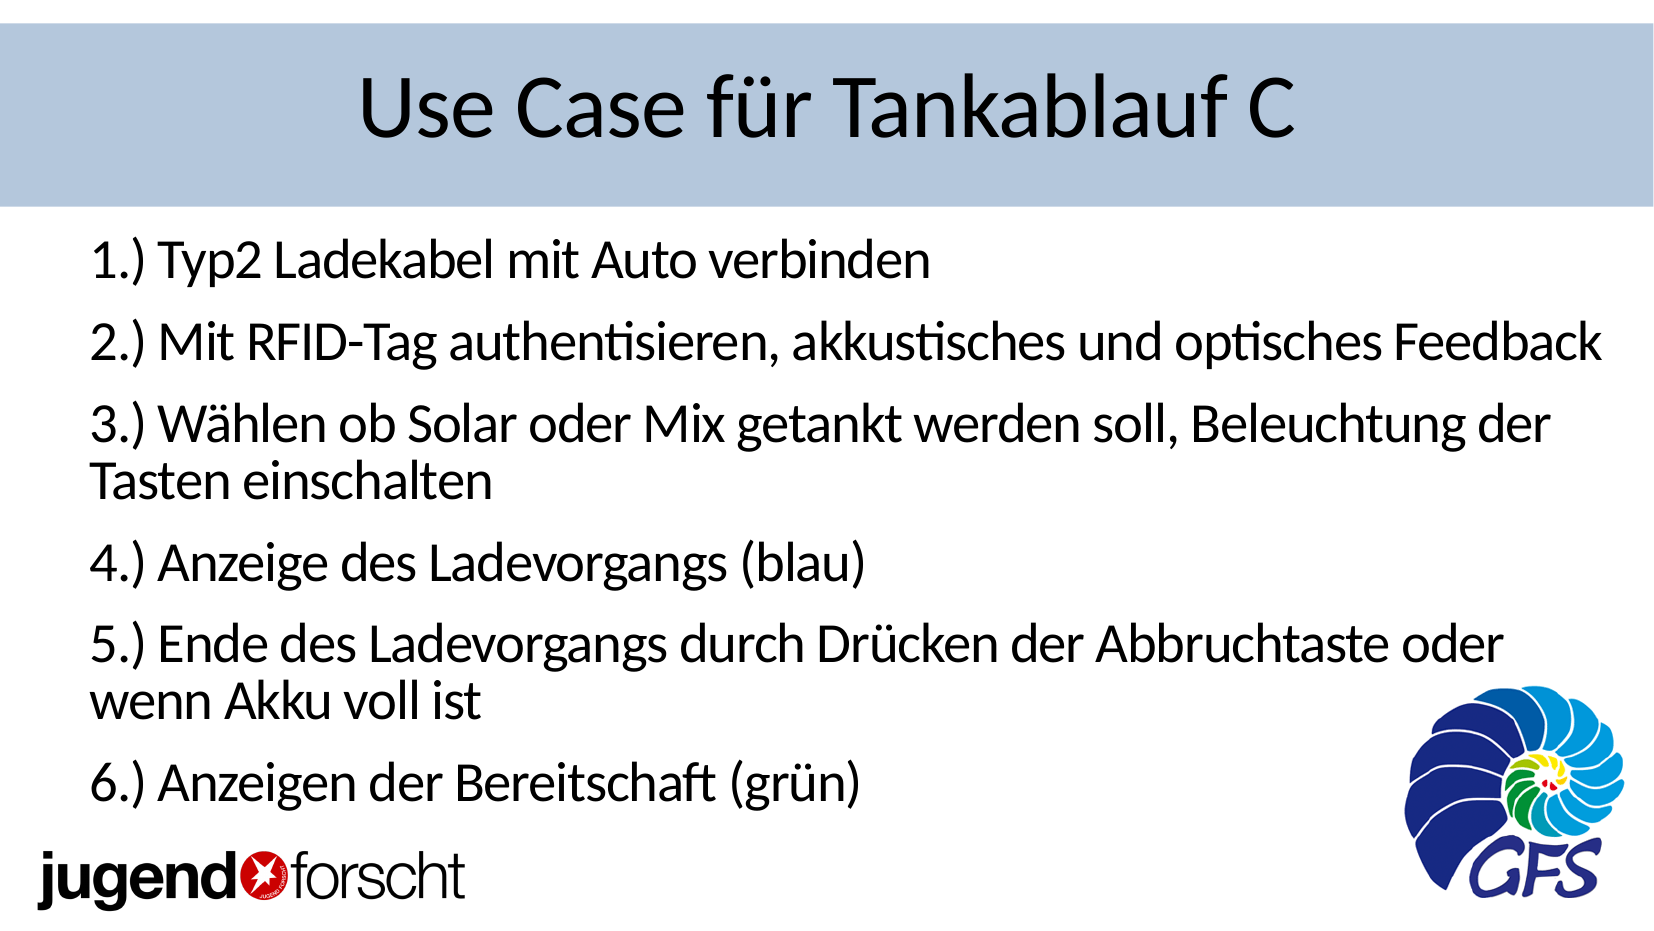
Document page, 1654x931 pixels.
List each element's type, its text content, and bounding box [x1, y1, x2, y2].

picture [29, 846, 473, 916]
title Use Case für Tankablauf C [0, 23, 1654, 207]
picture [1387, 679, 1643, 916]
list 1.) Typ2 Ladekabel mit Auto verbinden 2.) Mit RFID-Tag authentisieren, akkustisches und optisches Feedback 3.) Wählen ob Solar oder Mix getankt werden soll, Beleuchtung der Tasten einschalten 4.) Anzeige des Ladevorgangs (blau) 5.) Ende des Ladevorgangs durch Drücken der Abbruchtaste oder wenn Akku voll ist 6.) Anzeigen der Bereitschaft (grün) [29, 236, 1625, 827]
